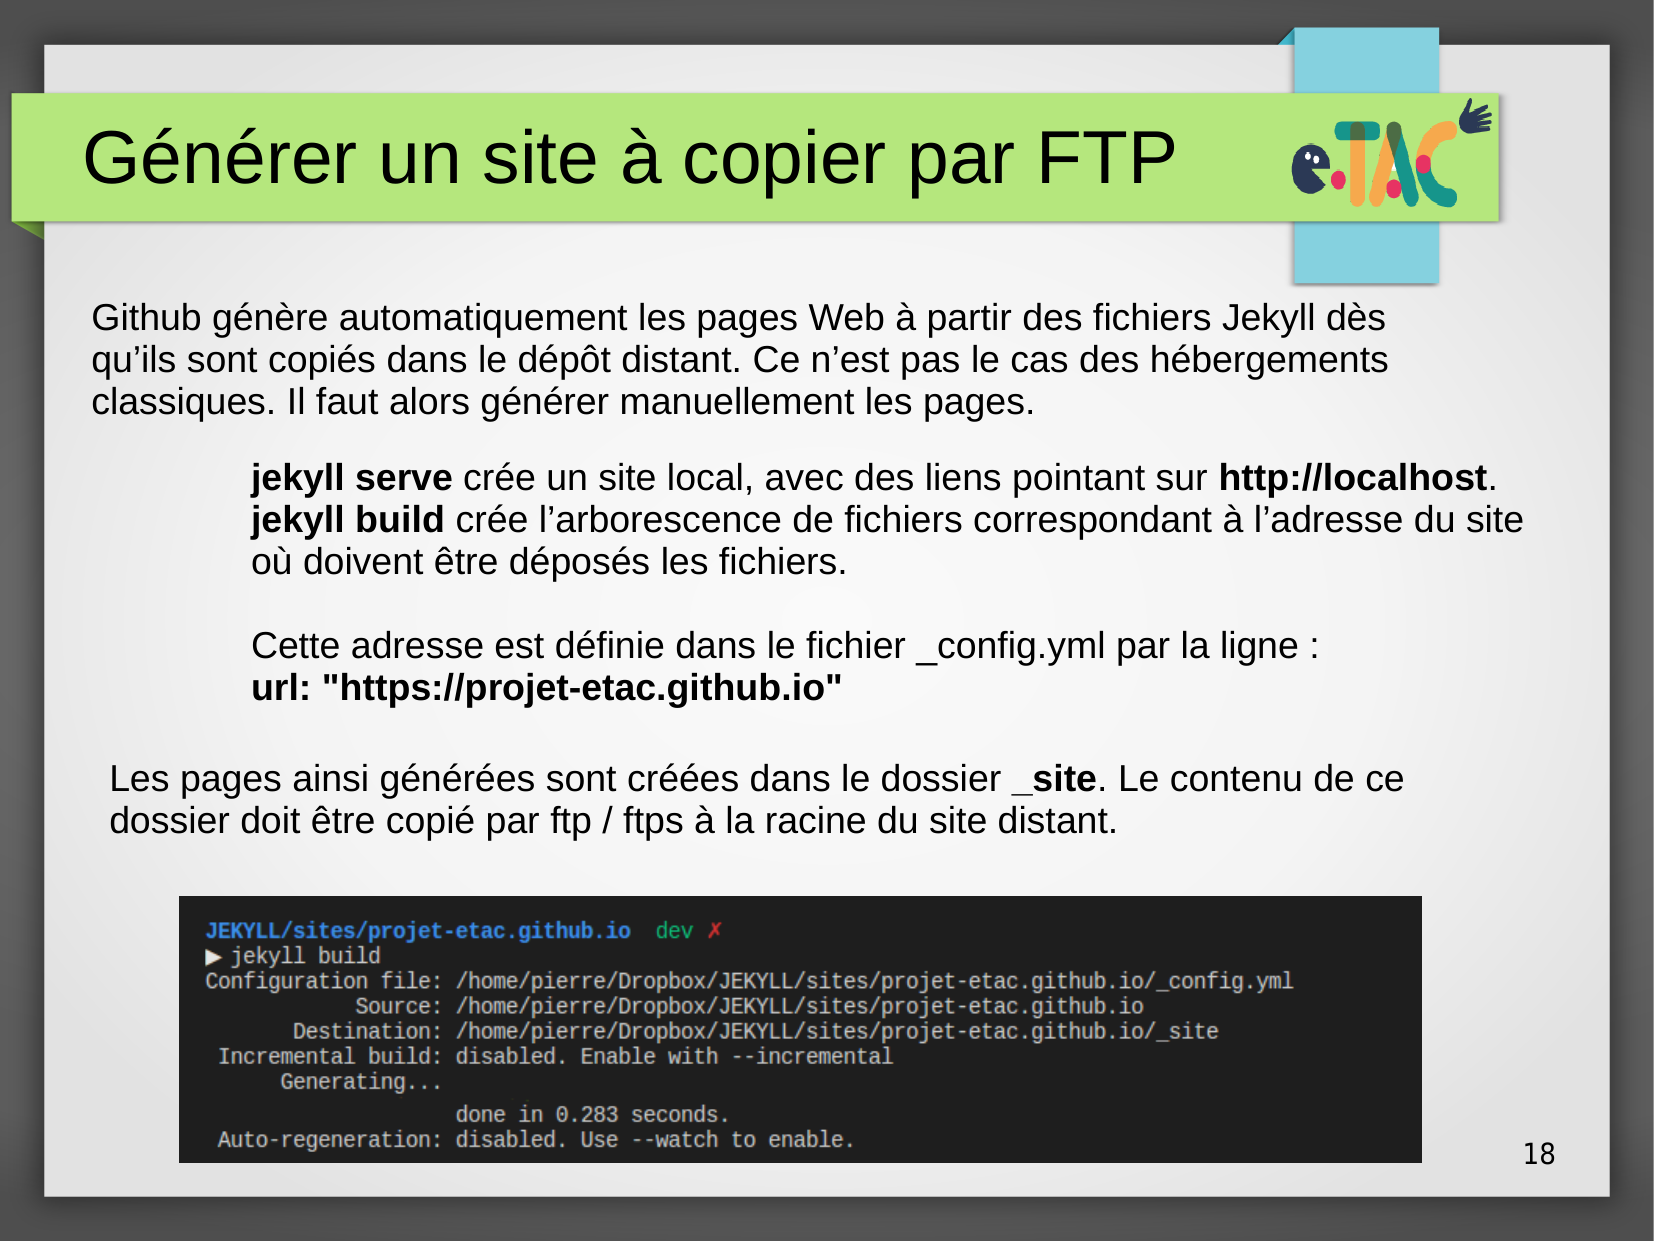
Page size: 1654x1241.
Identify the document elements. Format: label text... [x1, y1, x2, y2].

text_box Les pages ainsi générées sont créées dans le dossier _site. Le contenu de ce dossier doit être copié par ftp / ftps à la racine du site distant. [94, 750, 1441, 848]
text_box Générer un site à copier par FTP [82, 94, 1264, 213]
picture [0, 0, 1654, 1241]
text_box Github génère automatiquement les pages Web à partir des fichiers Jekyll dès qu’ils sont copiés dans le dépôt distant. Ce n’est pas le cas des hébergements classiques. Il faut alors générer manuellement les pages. [76, 289, 1405, 429]
text_box jekyll serve crée un site local, avec des liens pointant sur http://localhost. jekyll build crée l’arborescence de fichiers correspondant à l’adresse du site où doivent être déposés les fichiers. Cette adresse est définie dans le fichier _config.yml par la ligne : url: "https://projet-etac.github.io" [236, 448, 1540, 713]
